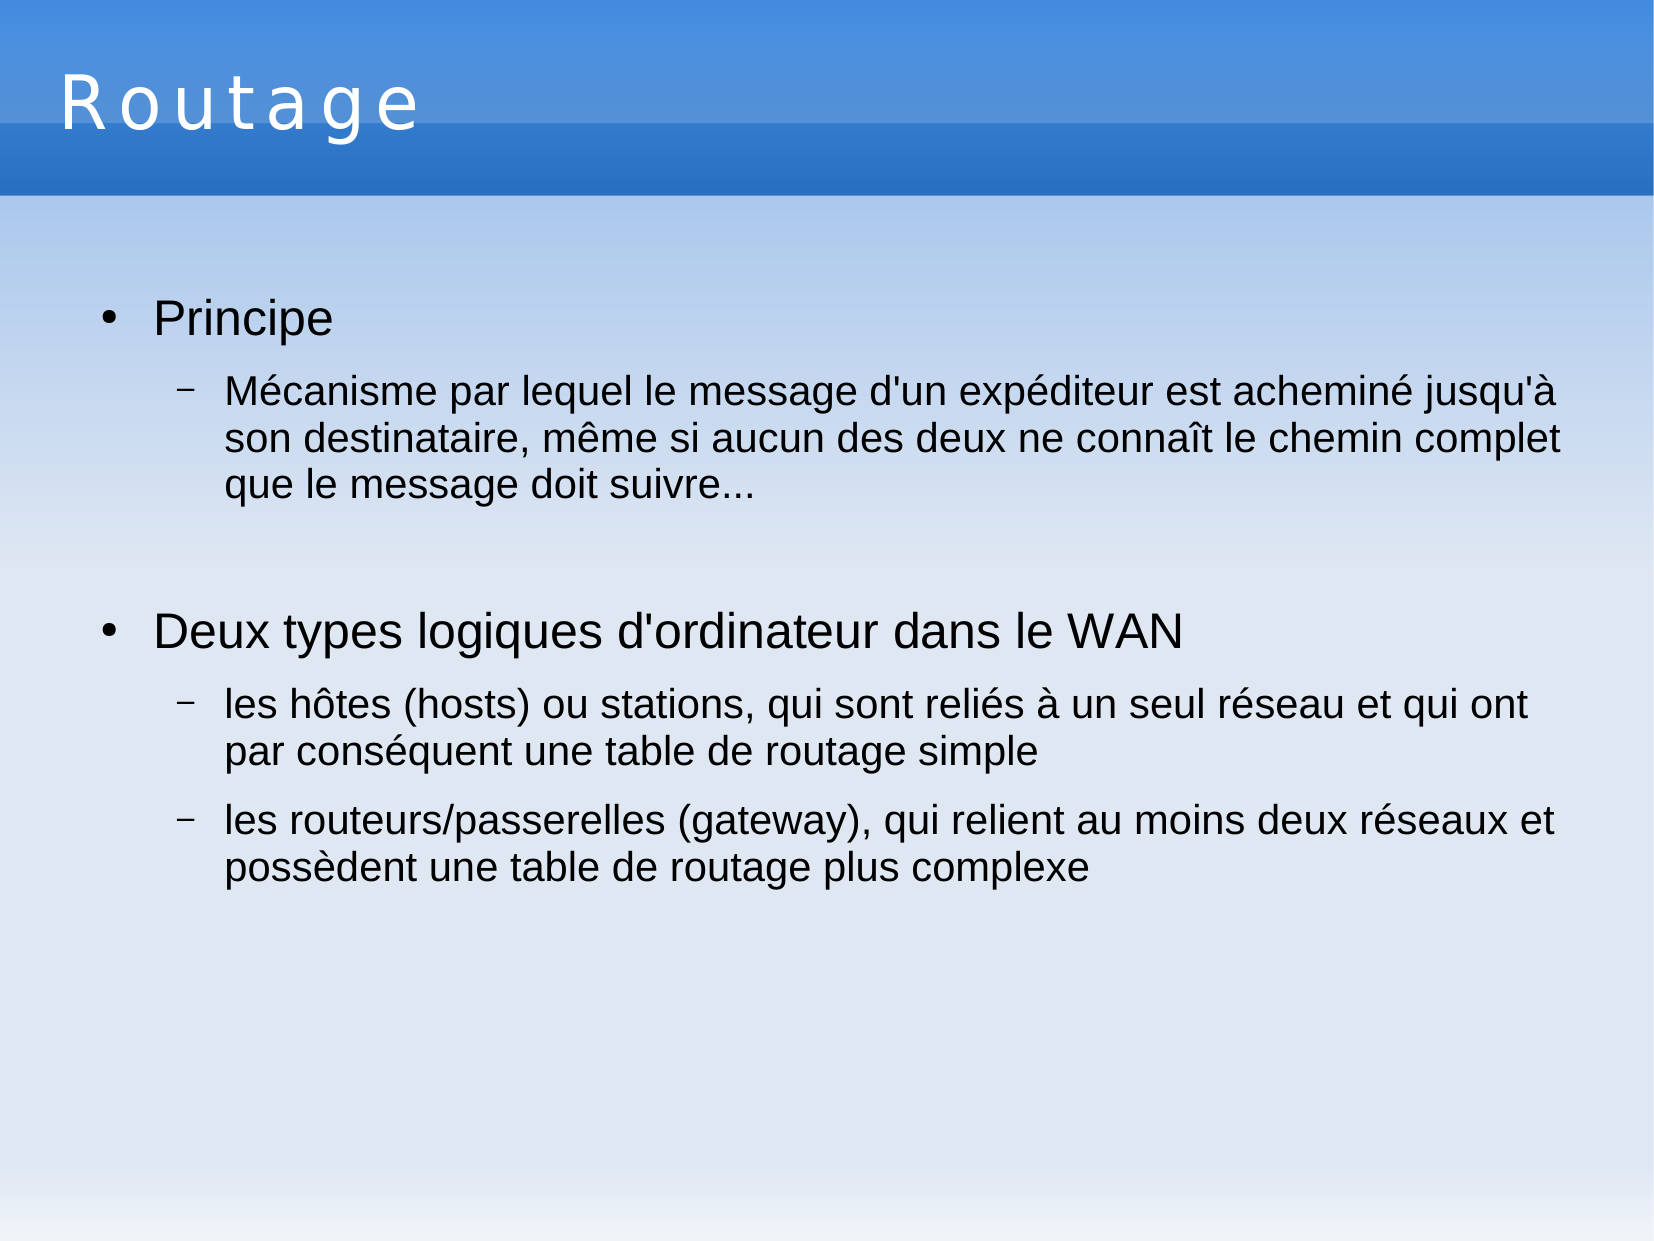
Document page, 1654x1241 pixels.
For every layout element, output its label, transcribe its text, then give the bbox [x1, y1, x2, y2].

picture [0, 0, 1654, 1241]
title Routage [59, 29, 1270, 178]
list Principe Mécanisme par lequel le message d'un expéditeur est acheminé jusqu'à son destinataire, même si aucun des deux ne connaît le chemin complet que le message doit suivre... Deux types logiques d'ordinateur dans le WAN les hôtes (hosts) ou stations, qui sont reliés à un seul réseau et qui ont par conséquent une table de routage simple les routeurs/passerelles (gateway), qui relient au moins deux réseaux et possèdent une table de routage plus complexe [82, 290, 1571, 1094]
